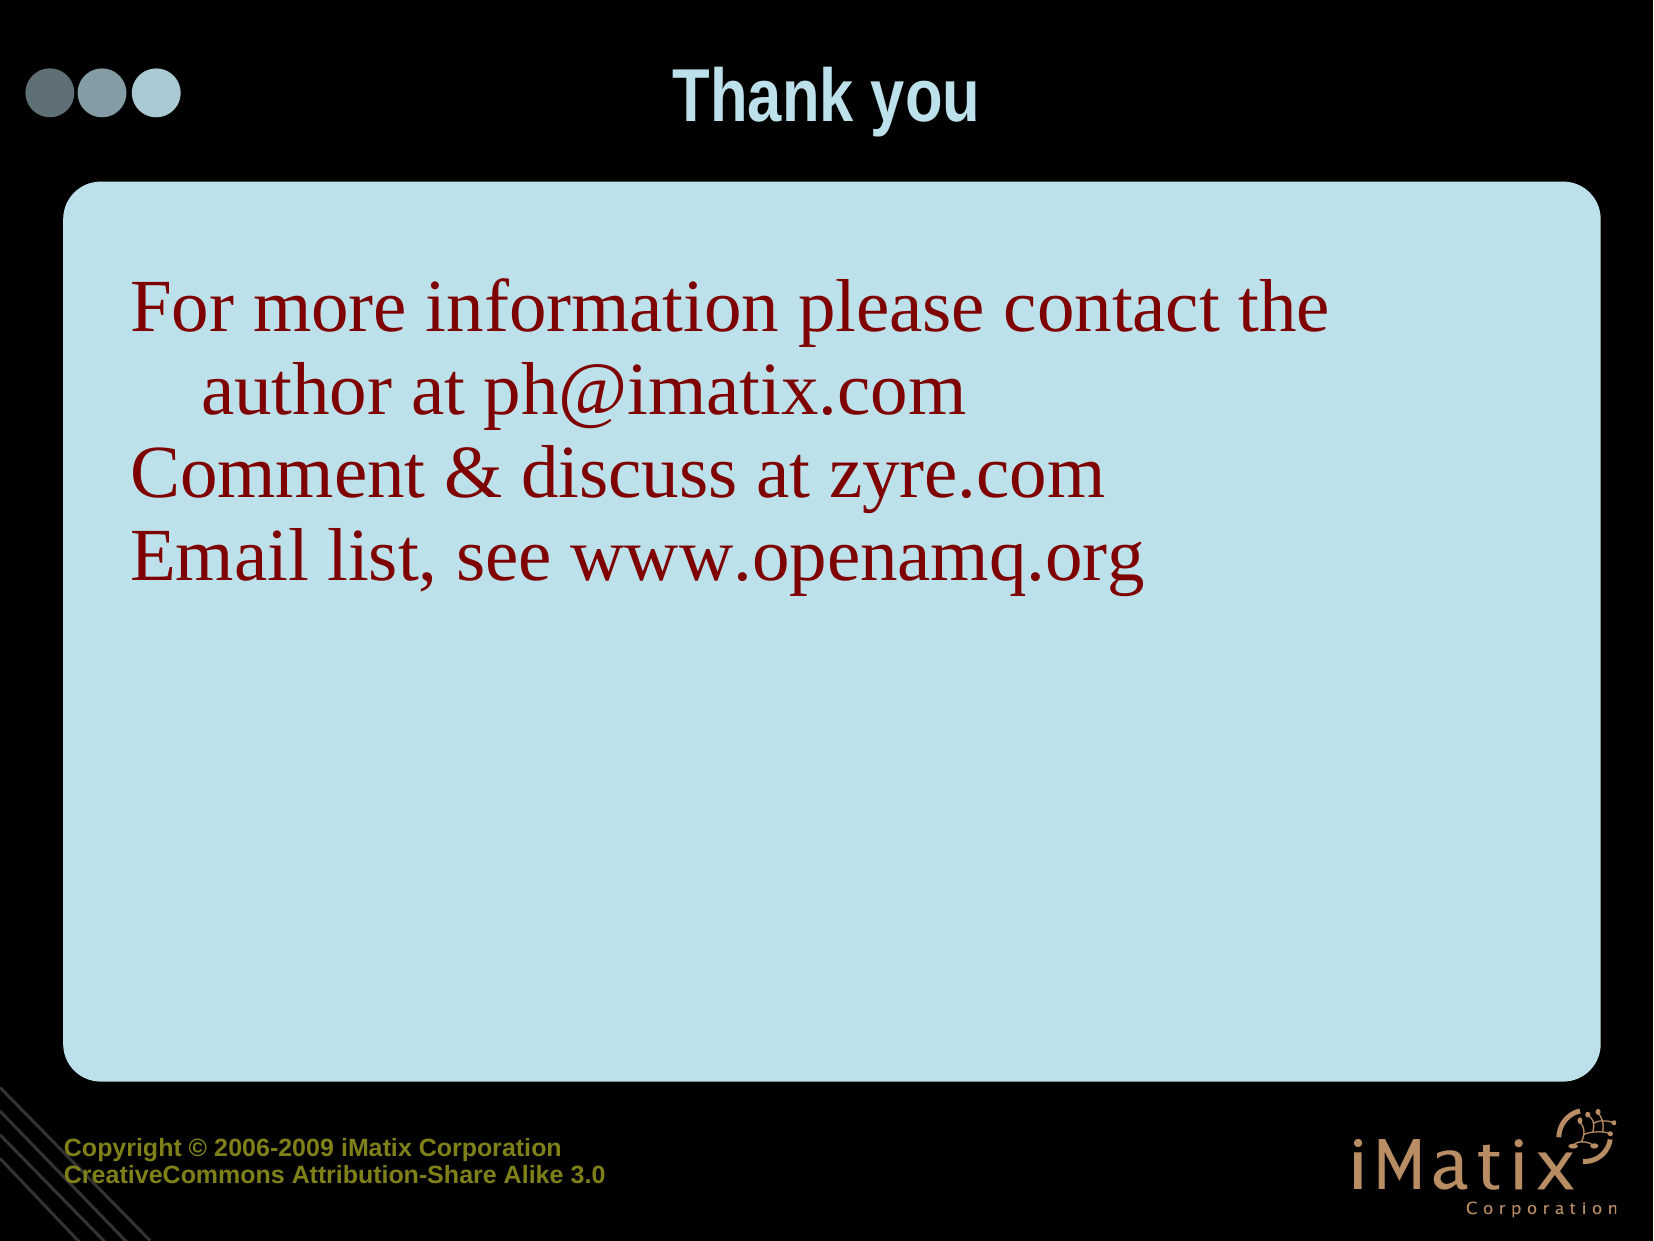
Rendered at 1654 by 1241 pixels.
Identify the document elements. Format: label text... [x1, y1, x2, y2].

picture [1354, 1108, 1617, 1219]
list For more information please contact the author at ph@imatix.com Comment & discuss at zyre.com Email list, see www.openamq.org [118, 264, 1509, 1010]
title Thank you [0, 0, 1653, 188]
